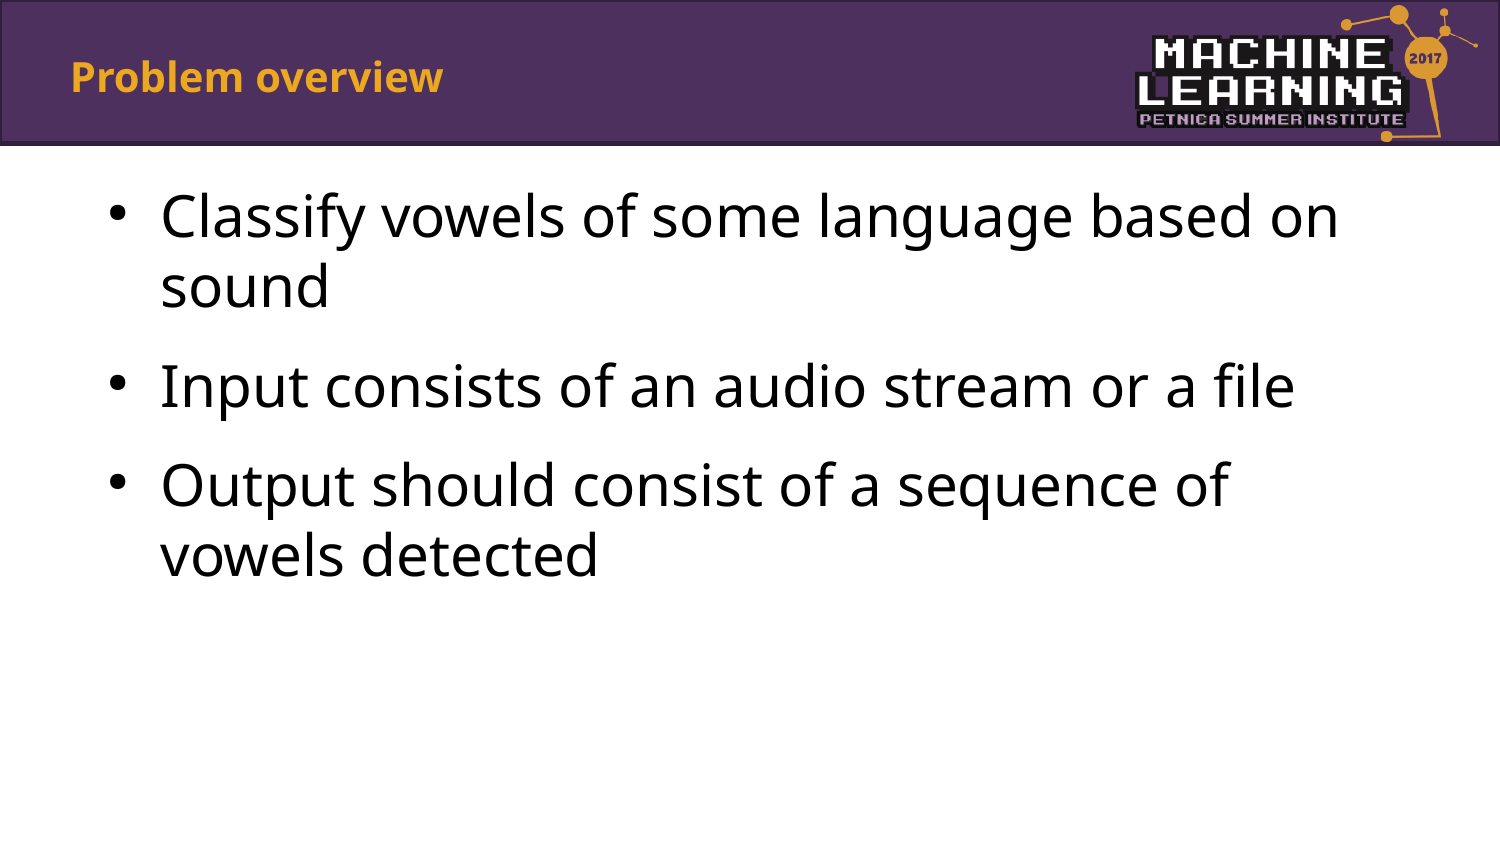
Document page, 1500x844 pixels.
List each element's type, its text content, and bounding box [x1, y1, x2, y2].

text_box Problem overview [54, 43, 1000, 109]
list Classify vowels of some language based on sound Input consists of an audio stream or a file Output should consist of a sequence of vowels detected [75, 171, 1425, 800]
picture [1125, 5, 1488, 142]
